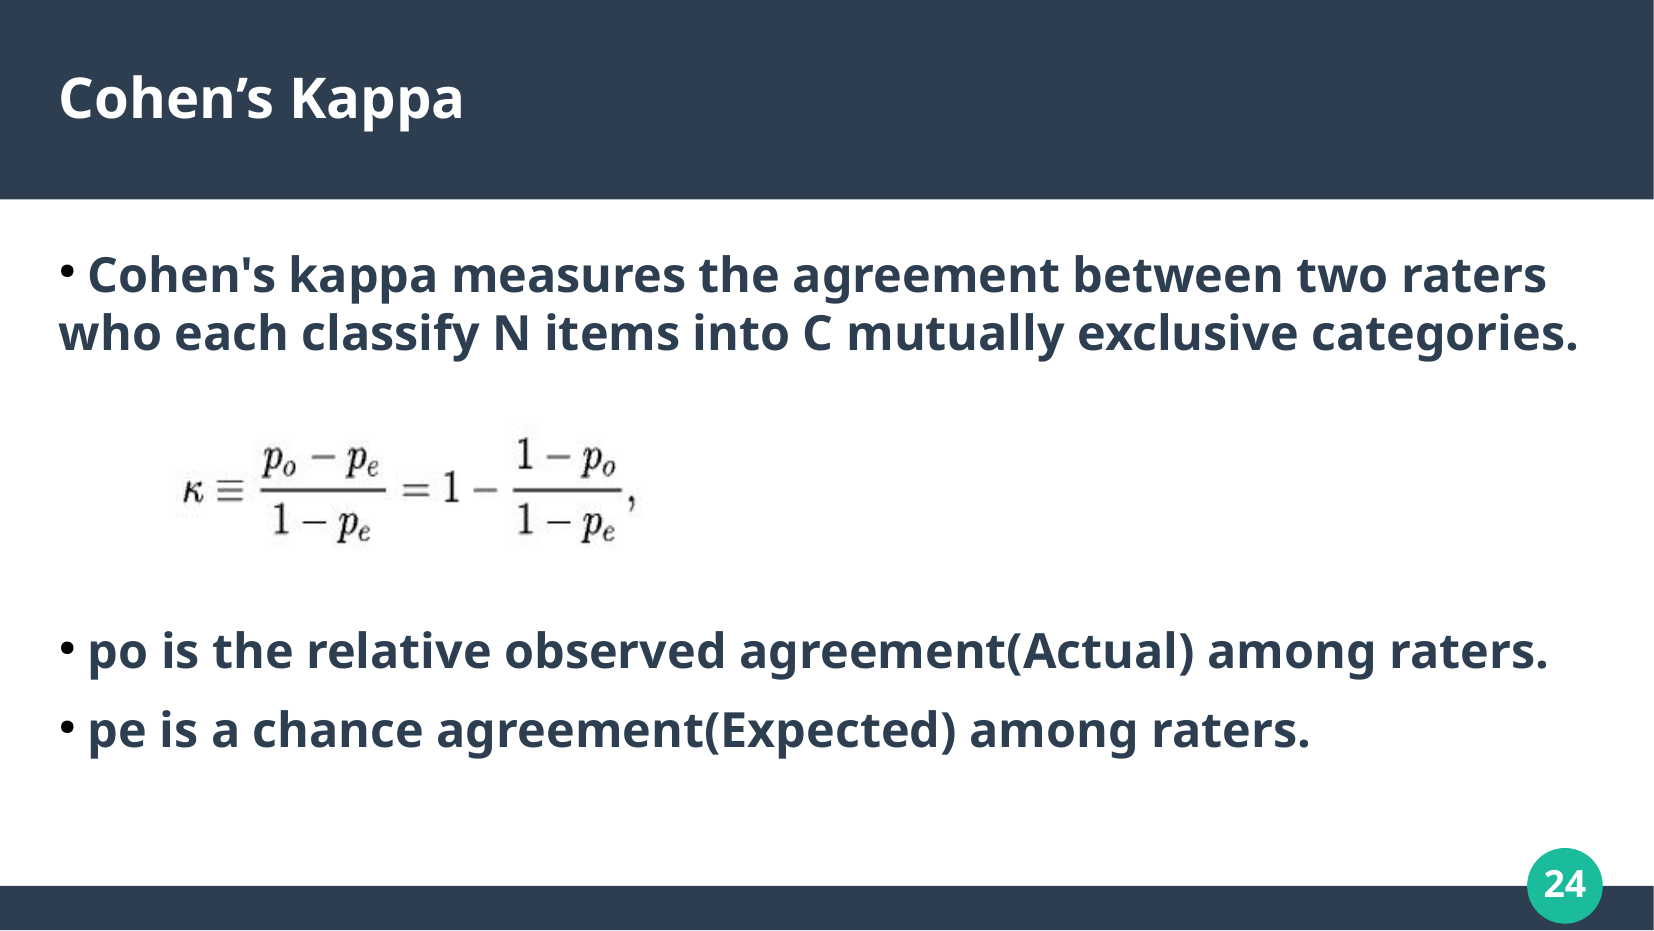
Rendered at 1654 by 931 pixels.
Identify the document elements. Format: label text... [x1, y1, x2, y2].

picture [150, 393, 676, 601]
title Cohen’s Kappa [59, 37, 1595, 155]
list Cohen's kappa measures the agreement between two raters who each classify N items into C mutually exclusive categories. po is the relative observed agreement(Actual) among raters. pe is a chance agreement(Expected) among raters. [59, 243, 1595, 864]
